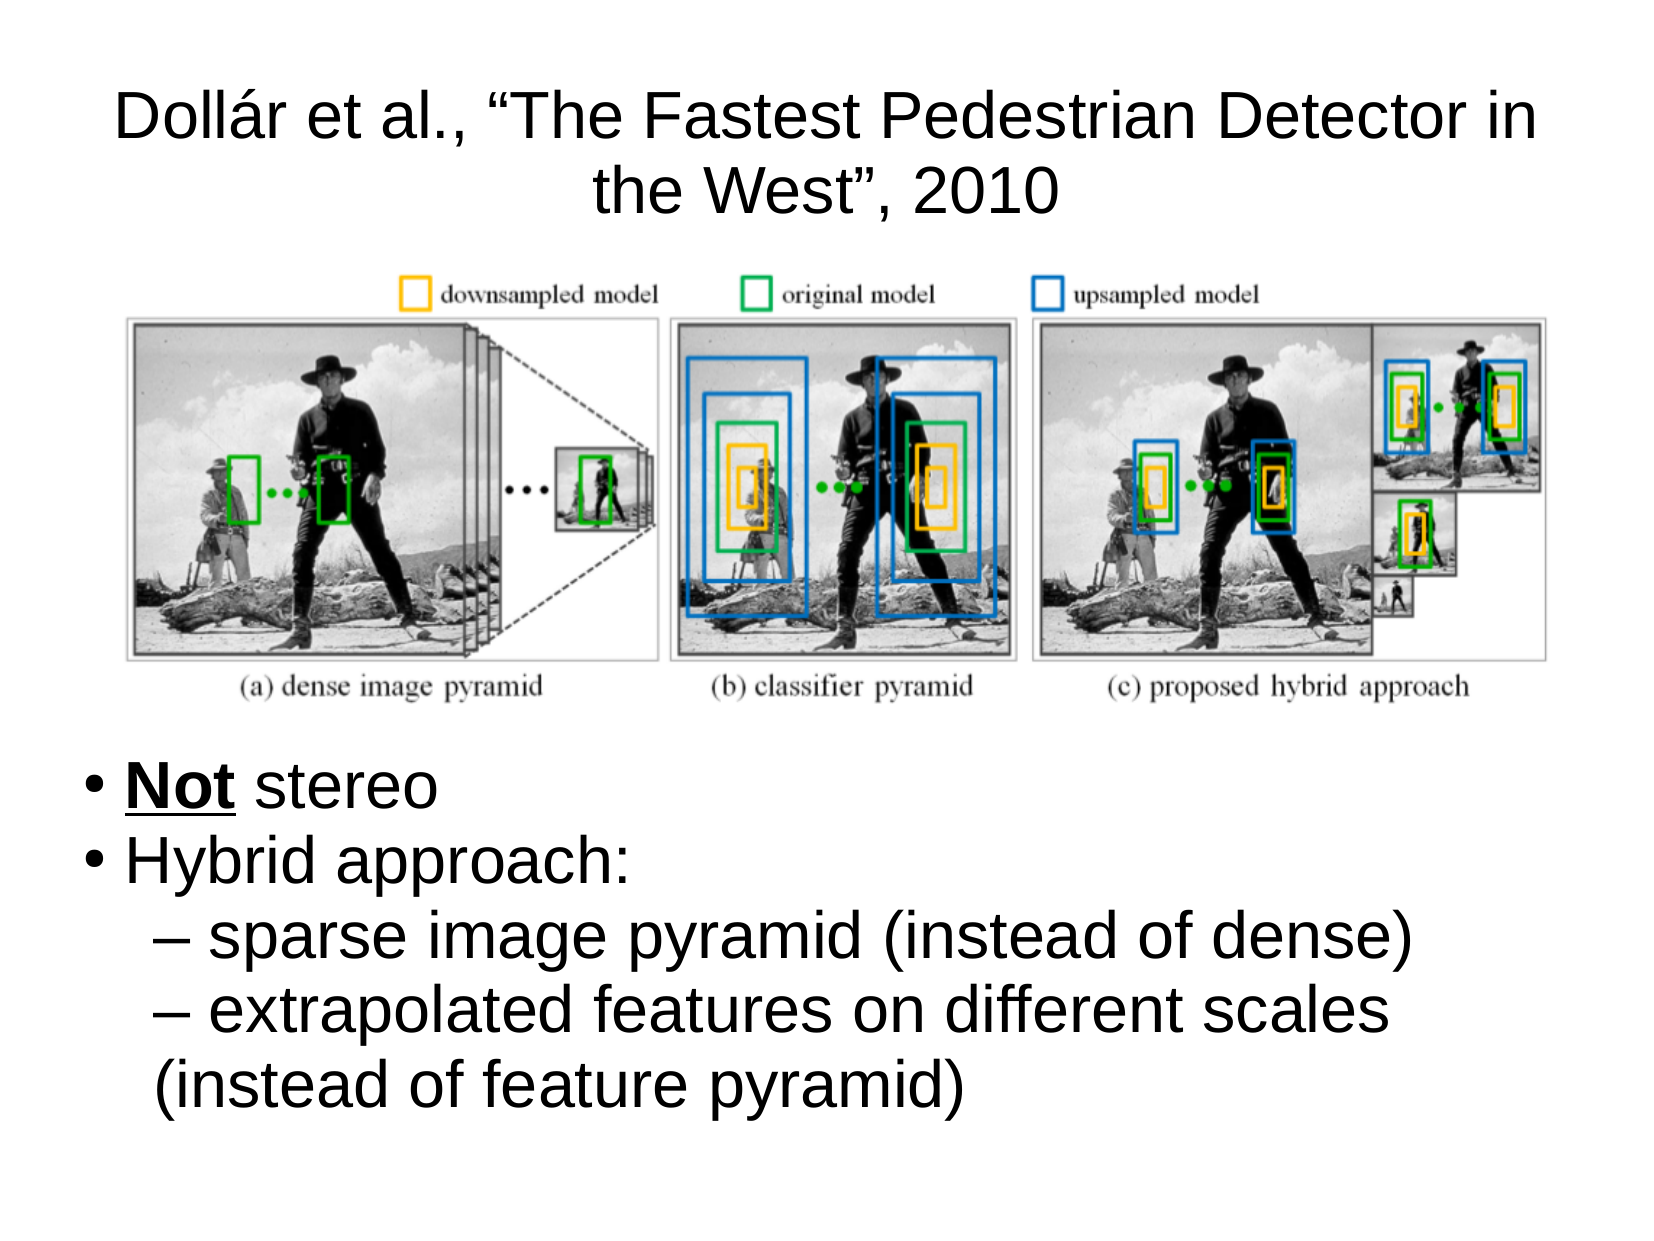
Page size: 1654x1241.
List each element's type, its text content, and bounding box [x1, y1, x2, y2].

picture [104, 260, 1561, 714]
subtitle Not stereo Hybrid approach: – sparse image pyramid (instead of dense) – extrapolated features on different scales (instead of feature pyramid) [82, 730, 1538, 1141]
title Dollár et al., “The Fastest Pedestrian Detector in the West”, 2010 [82, 49, 1571, 257]
